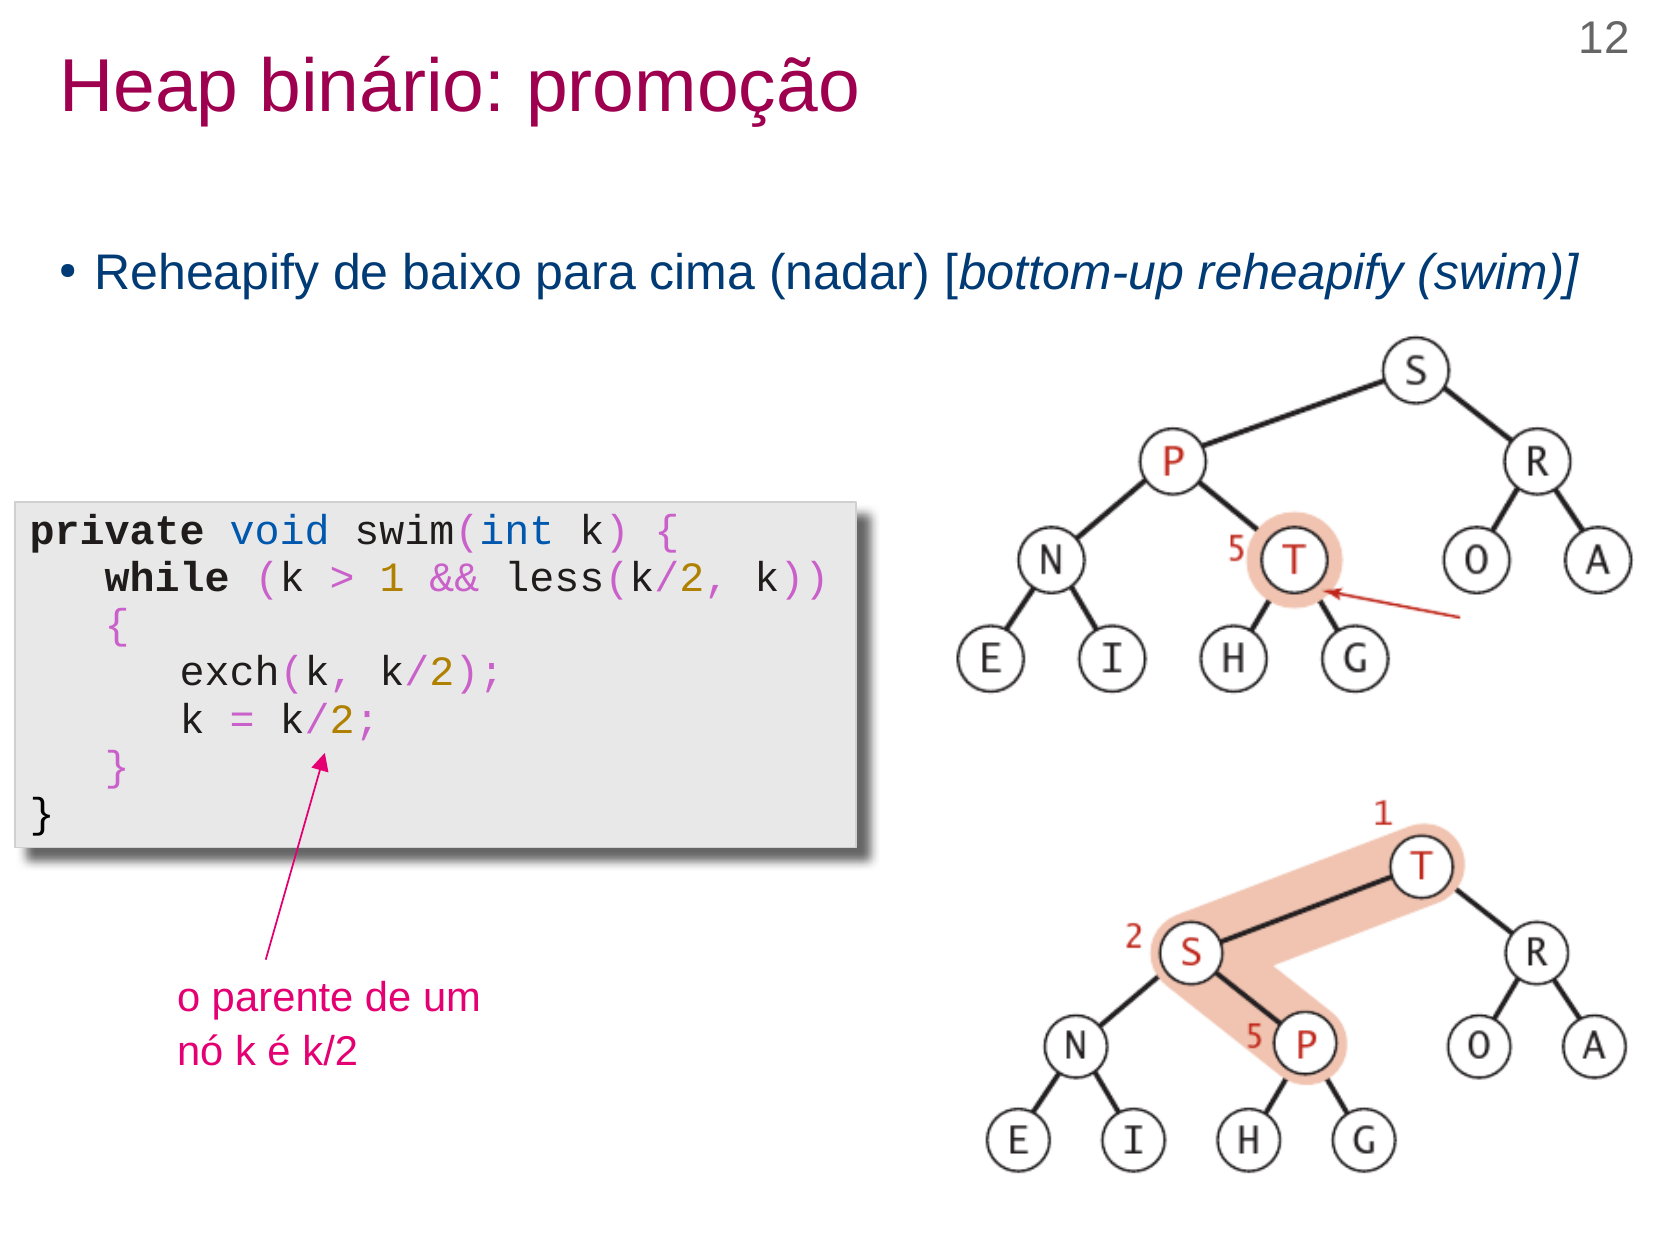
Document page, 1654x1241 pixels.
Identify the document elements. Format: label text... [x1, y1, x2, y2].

list Reheapify de baixo para cima (nadar) [bottom-up reheapify (swim)] [59, 236, 1595, 1211]
title Heap binário: promoção [59, 29, 1595, 148]
picture [974, 797, 1636, 1182]
text_box private void swim(int k) { while (k > 1 && less(k/2, k)) { exch(k, k/2); k = k/2; } } [14, 501, 857, 848]
text_box o parente de um nó k é k/2 [162, 959, 547, 1082]
picture [944, 324, 1642, 706]
